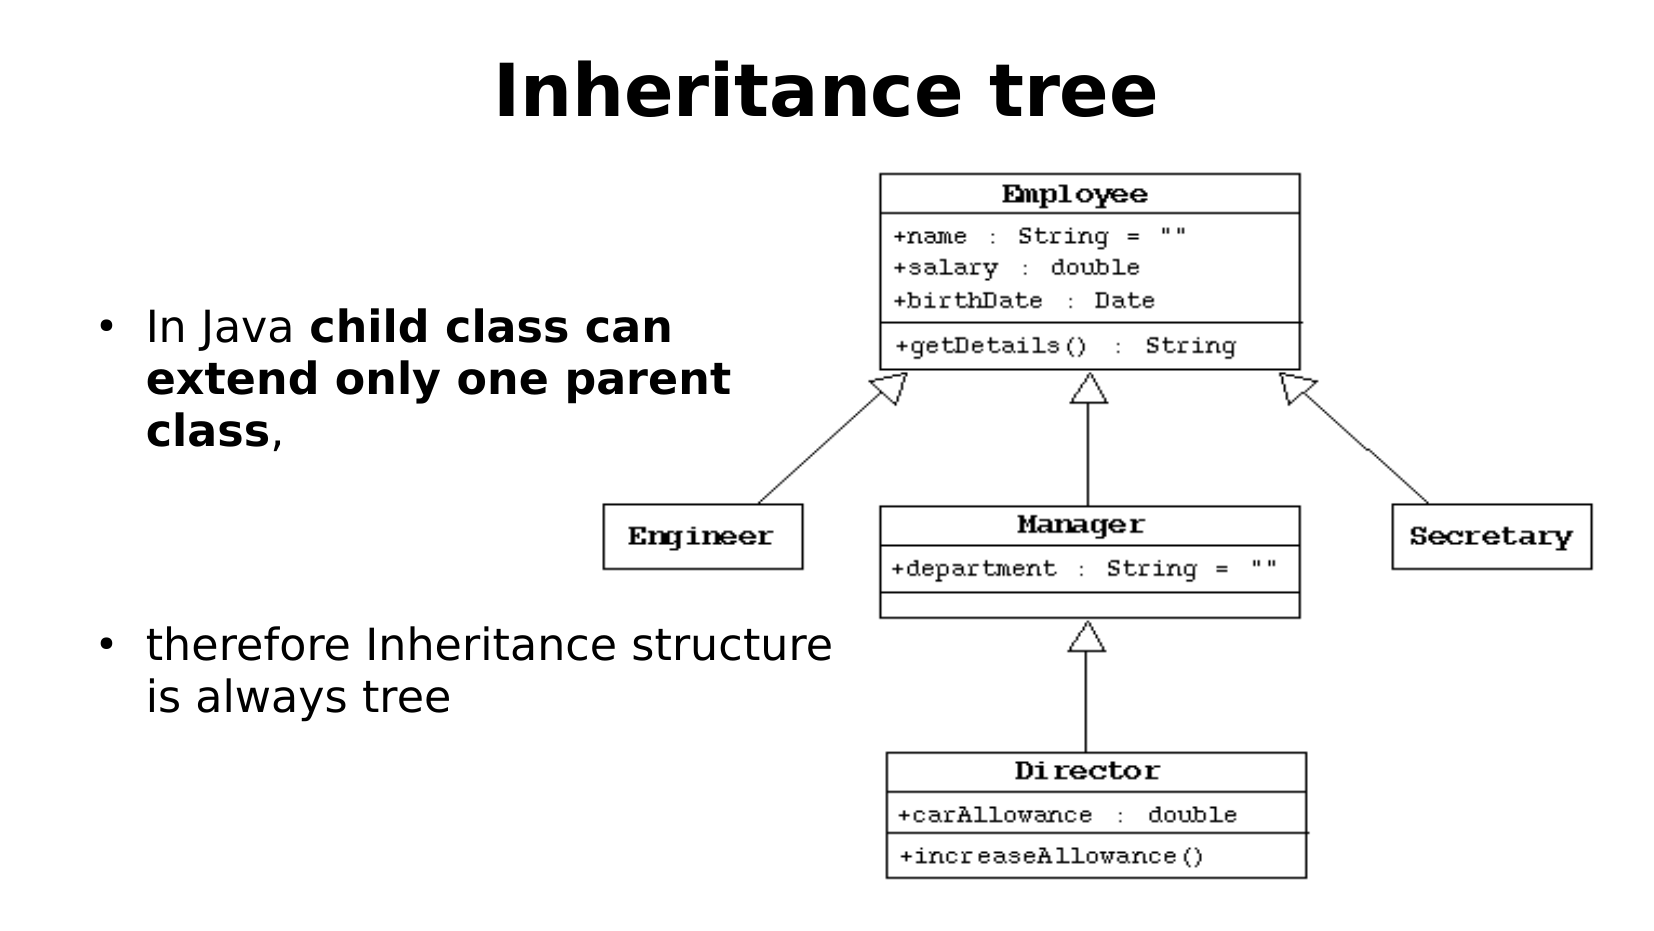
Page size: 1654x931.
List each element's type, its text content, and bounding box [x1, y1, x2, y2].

picture [560, 150, 1630, 895]
list In Java child class can extend only one parent class, therefore Inheritance structure is always tree [82, 301, 839, 727]
title Inheritance tree [82, 37, 1571, 147]
